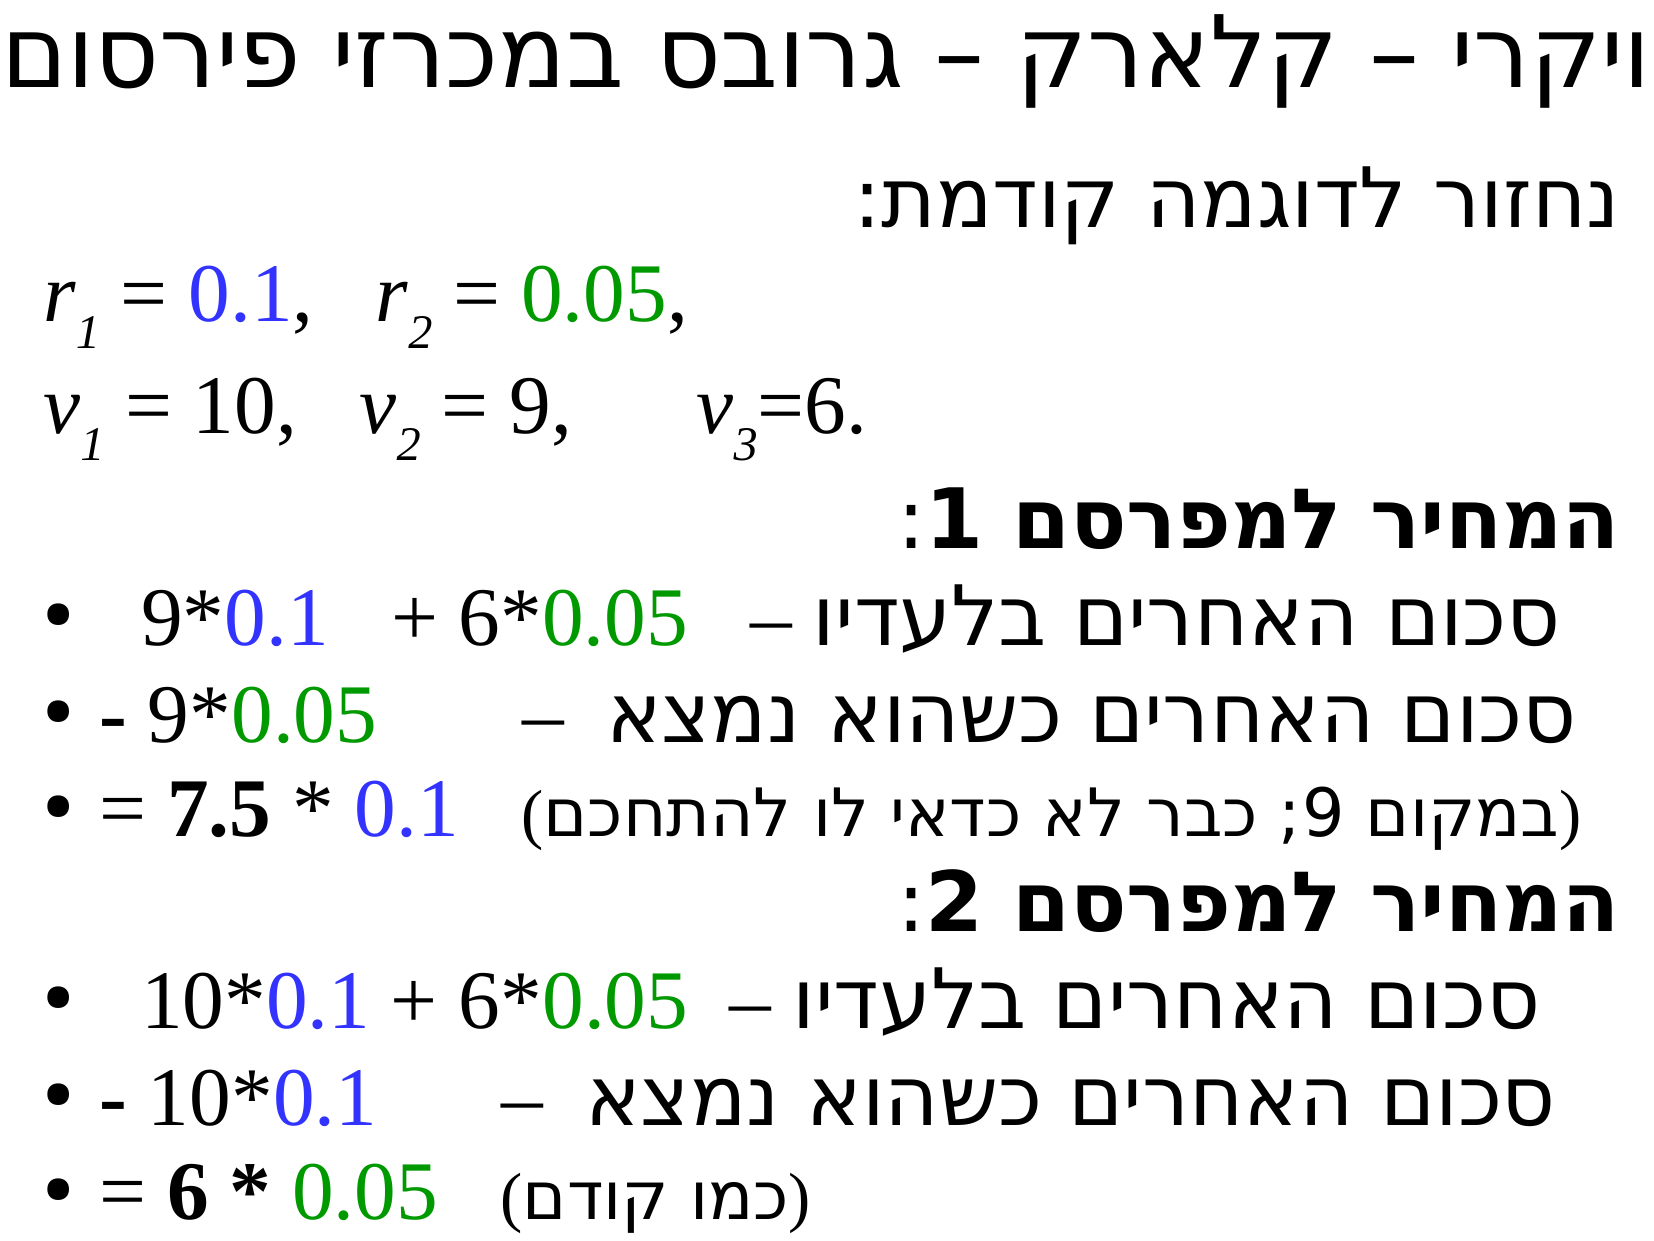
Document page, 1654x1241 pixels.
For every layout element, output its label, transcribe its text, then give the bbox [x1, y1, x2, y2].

title ויקרי – קלארק – גרובס במכרזי פירסום [0, 0, 1654, 109]
text_box נחזור לדוגמה קודמת: r1 = 0.1, r2 = 0.05, v1 = 10, v2 = 9, v3=6. המחיר למפרסם 1: 9*0.1 + 6*0.05 – סכום האחרים בלעדיו - 9*0.05 – סכום האחרים כשהוא נמצא = 7.5 * 0.1 (במקום 9; כבר לא כדאי לו להתחכם) המחיר למפרסם 2: 10*0.1 + 6*0.05 – סכום האחרים בלעדיו - 10*0.1 – סכום האחרים כשהוא נמצא = 6 * 0.05 (כמו קודם) [28, 142, 1636, 1232]
